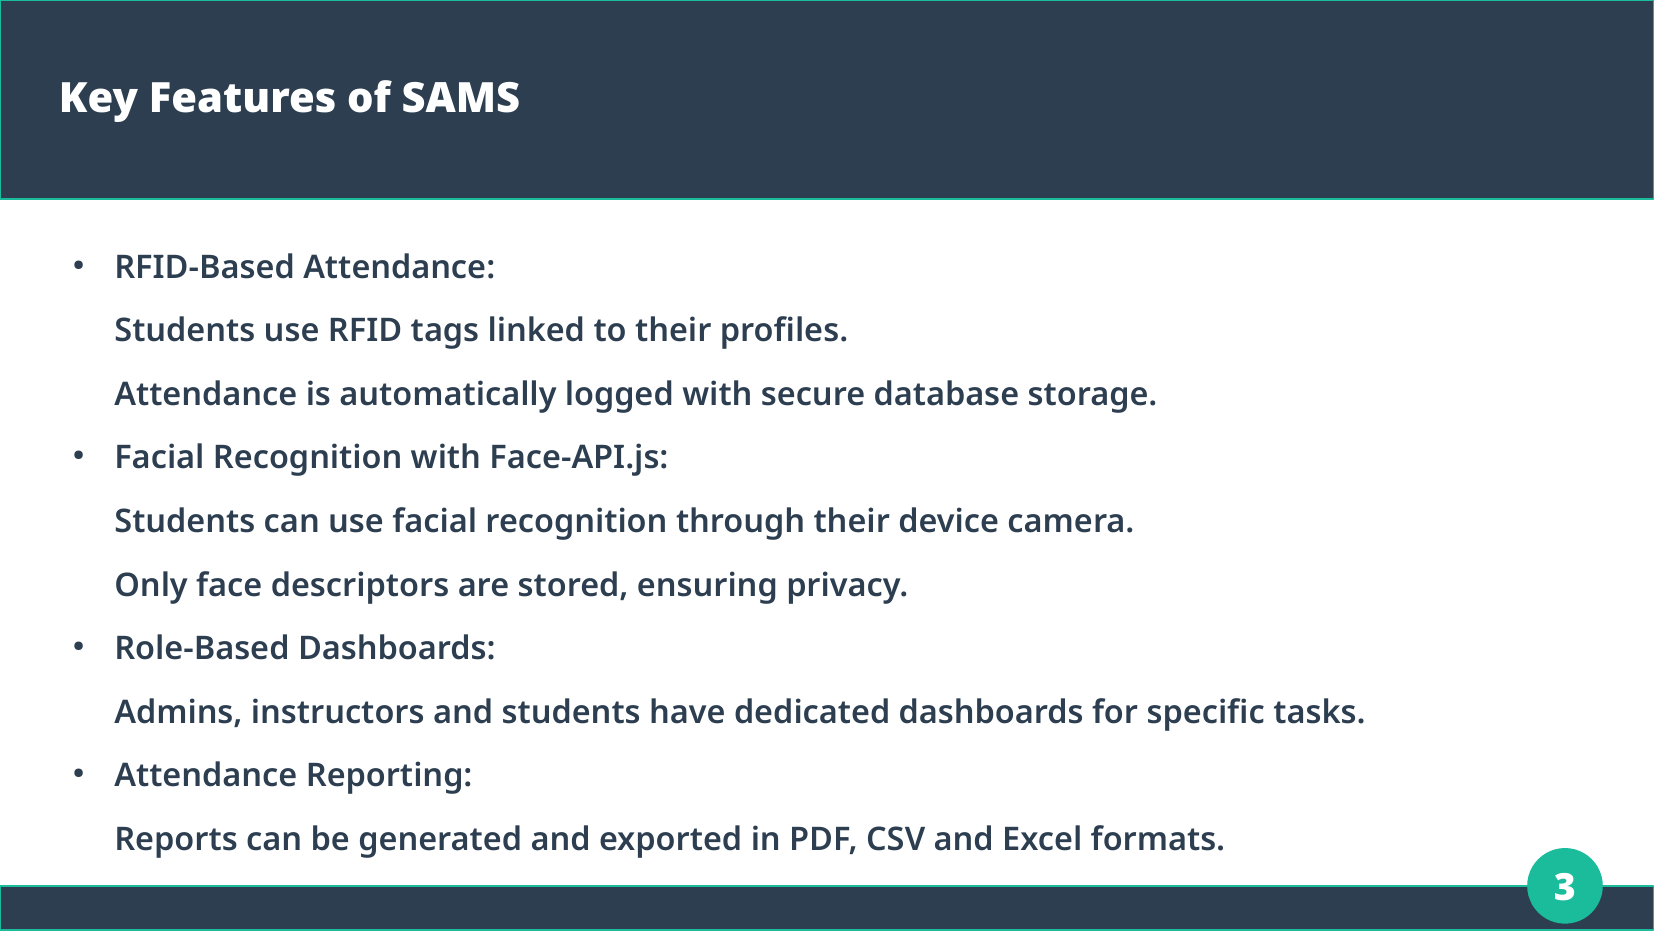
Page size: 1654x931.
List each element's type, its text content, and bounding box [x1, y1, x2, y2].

title Key Features of SAMS [59, 37, 1595, 155]
list RFID-Based Attendance: Students use RFID tags linked to their profiles. Attendance is automatically logged with secure database storage. Facial Recognition with Face-API.js: Students can use facial recognition through their device camera. Only face descriptors are stored, ensuring privacy. Role-Based Dashboards: Admins, instructors and students have dedicated dashboards for specific tasks. Attendance Reporting: Reports can be generated and exported in PDF, CSV and Excel formats. [59, 243, 1595, 864]
